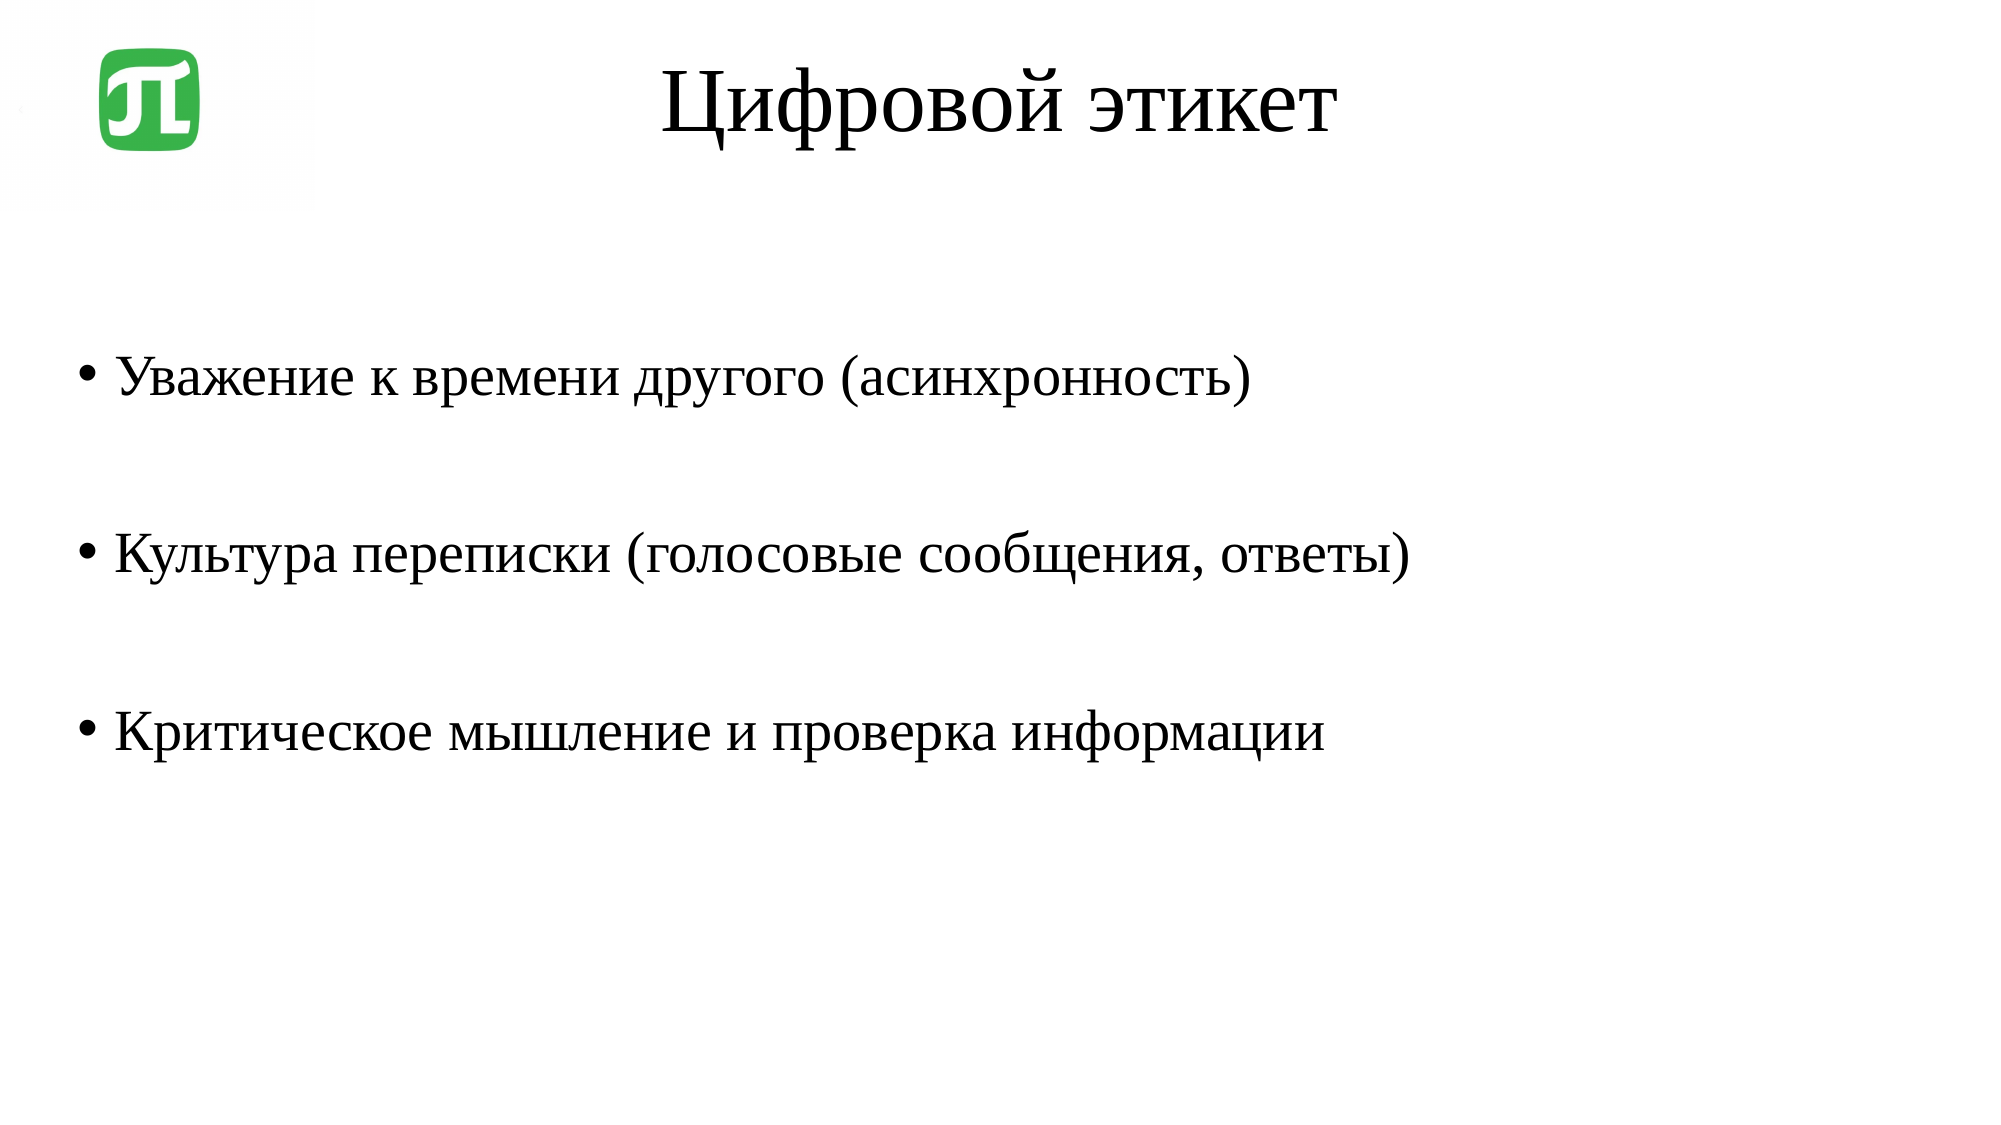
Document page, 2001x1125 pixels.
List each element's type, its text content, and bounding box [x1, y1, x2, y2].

list Уважение к времени другого (асинхронность) Культура переписки (голосовые сообщения, ответы) Критическое мышление и проверка информации [62, 337, 1951, 1052]
picture [0, 0, 315, 211]
title Цифровой этикет [315, 0, 1863, 211]
